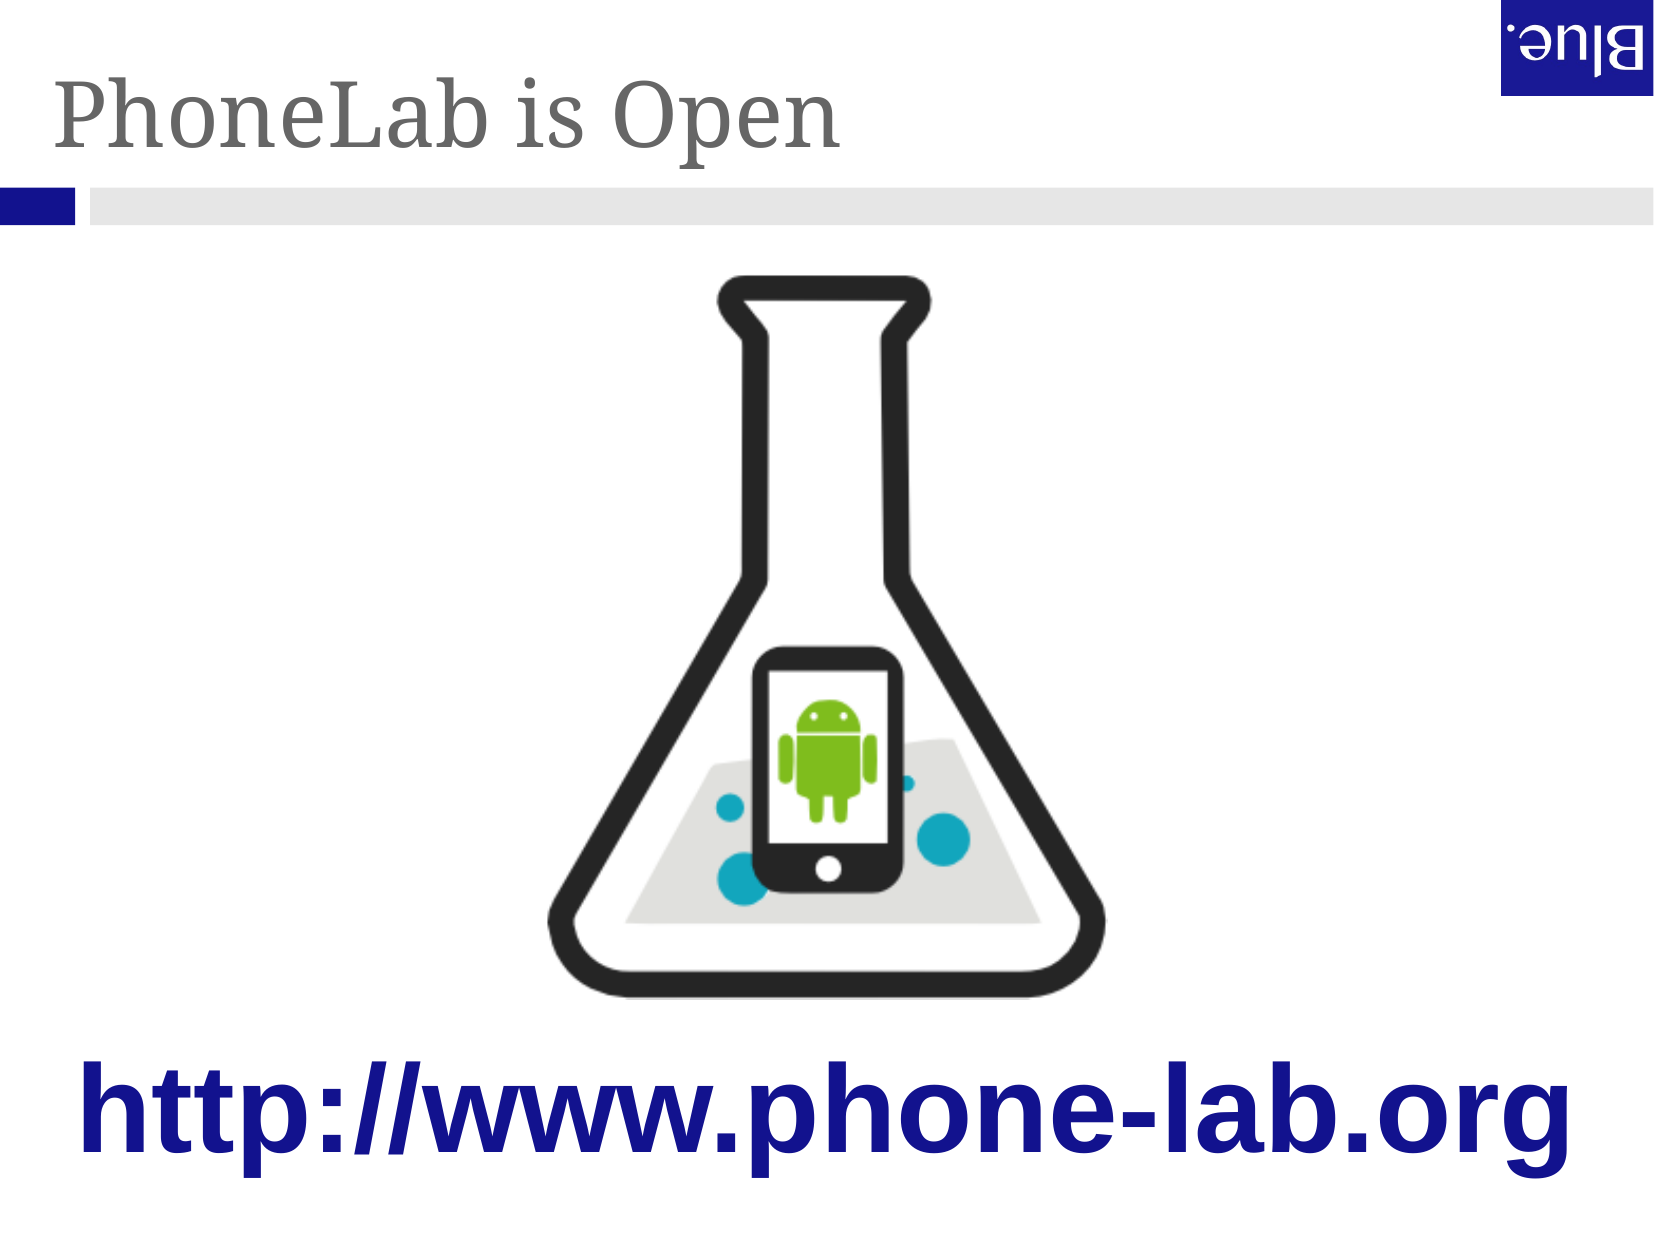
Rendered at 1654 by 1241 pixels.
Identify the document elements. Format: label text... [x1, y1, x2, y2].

picture [546, 274, 1108, 1000]
text_box http://www.phone-lab.org [60, 1031, 1593, 1172]
picture [1501, 0, 1654, 96]
title PhoneLab is Open [37, 37, 1613, 188]
